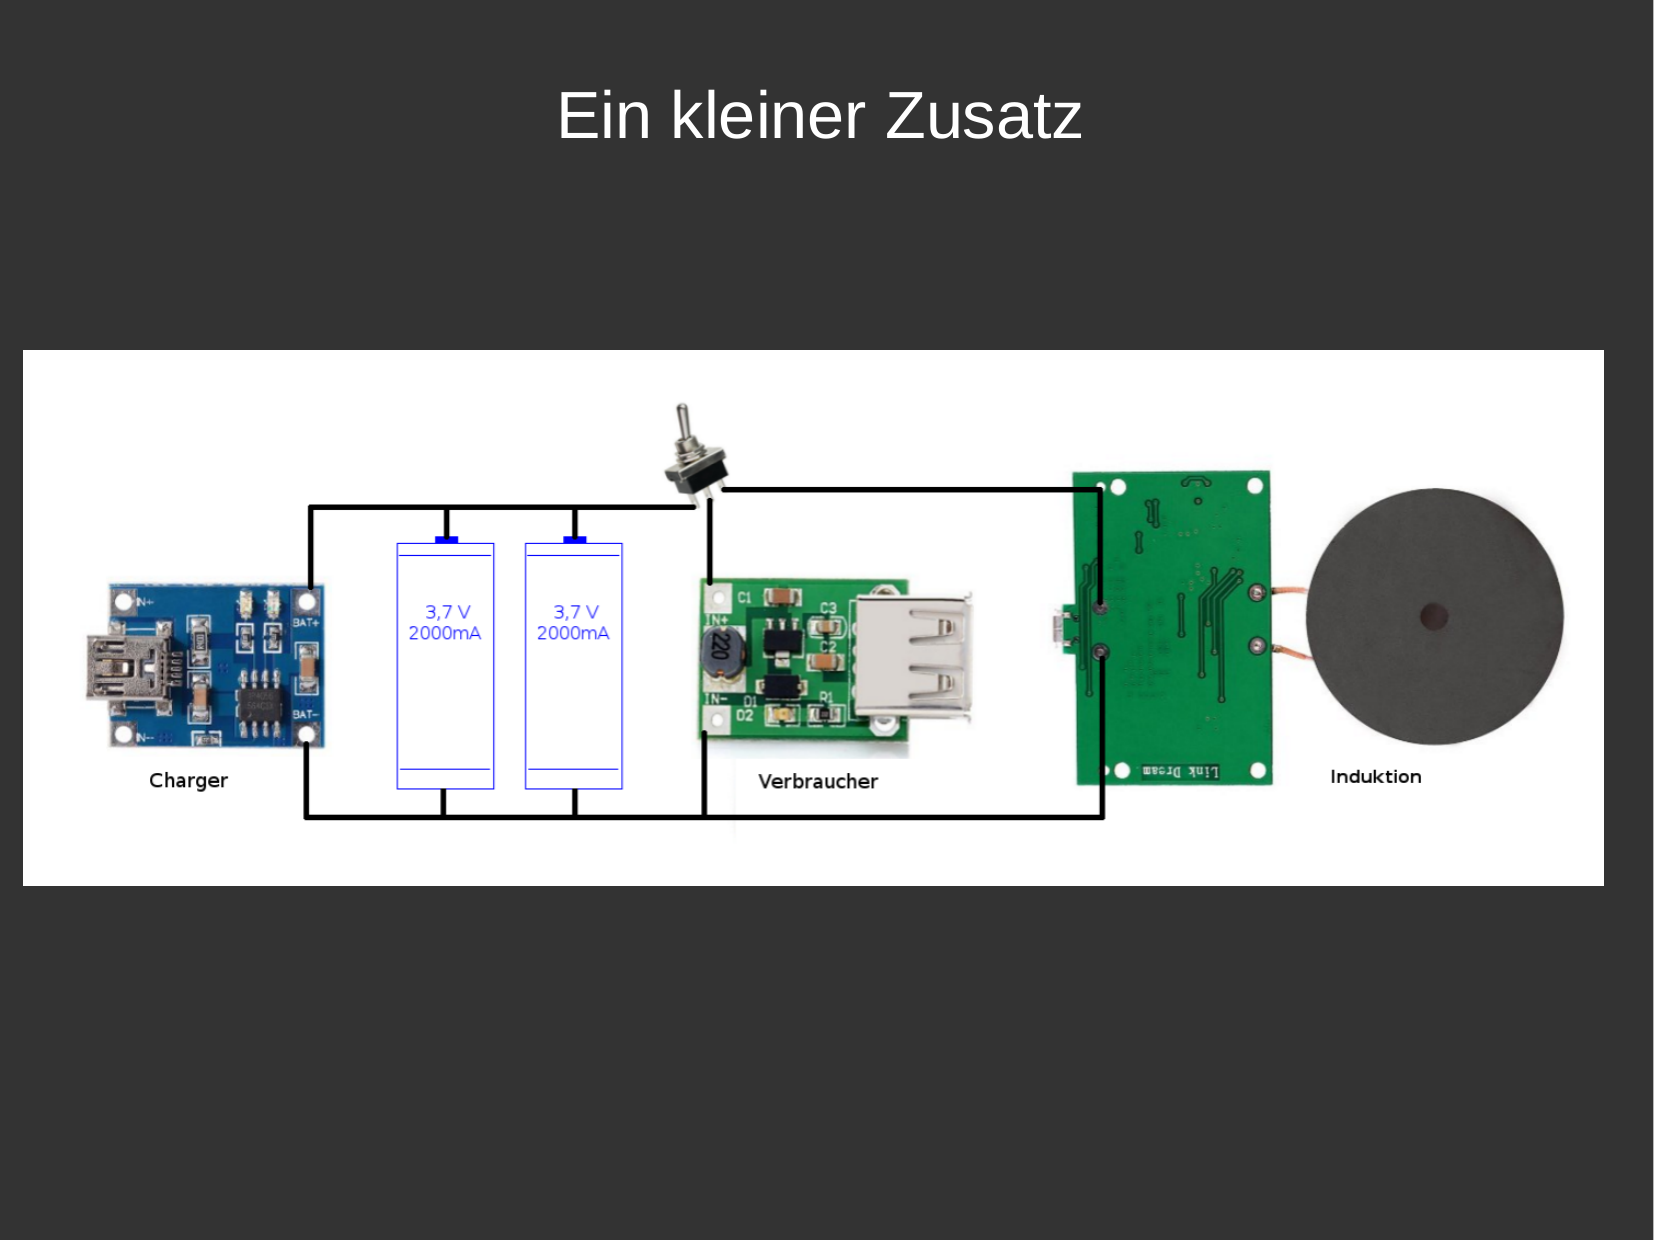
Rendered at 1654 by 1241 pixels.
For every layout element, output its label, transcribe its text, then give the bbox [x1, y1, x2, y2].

picture [23, 350, 1604, 886]
text_box Ein kleiner Zusatz [236, 70, 1406, 161]
